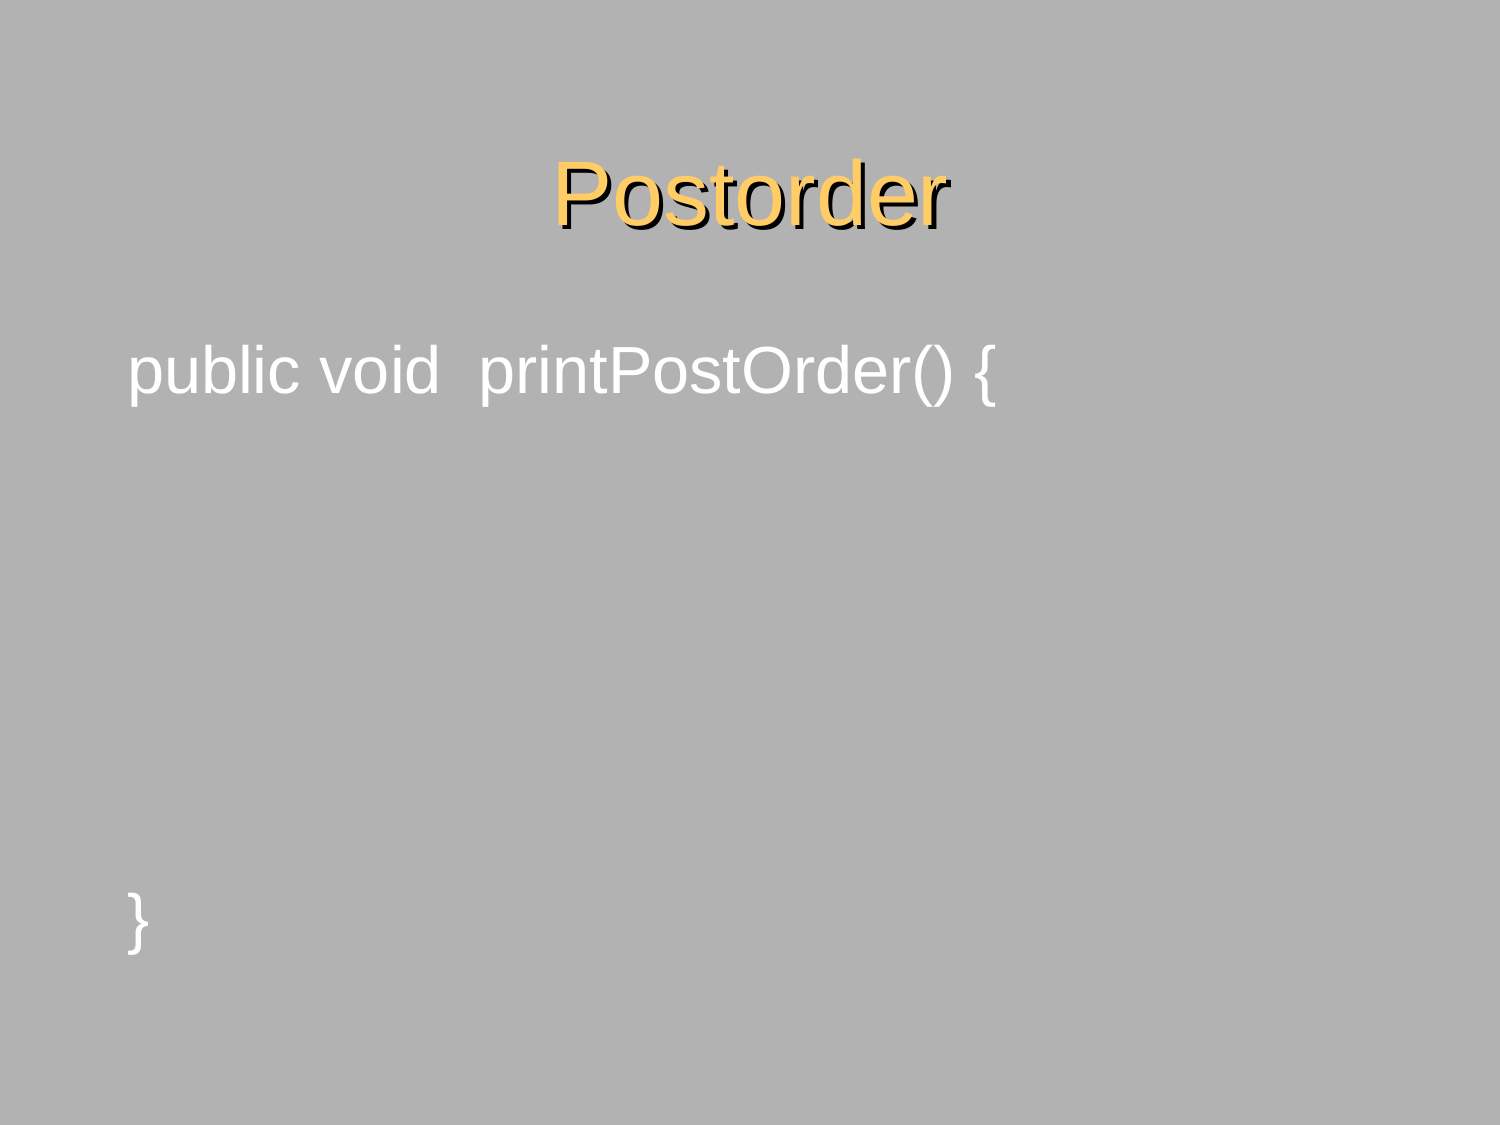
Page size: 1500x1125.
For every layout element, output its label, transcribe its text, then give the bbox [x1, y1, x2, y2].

list public void printPostOrder() { } [112, 324, 1388, 1001]
title Postorder [112, 99, 1388, 288]
